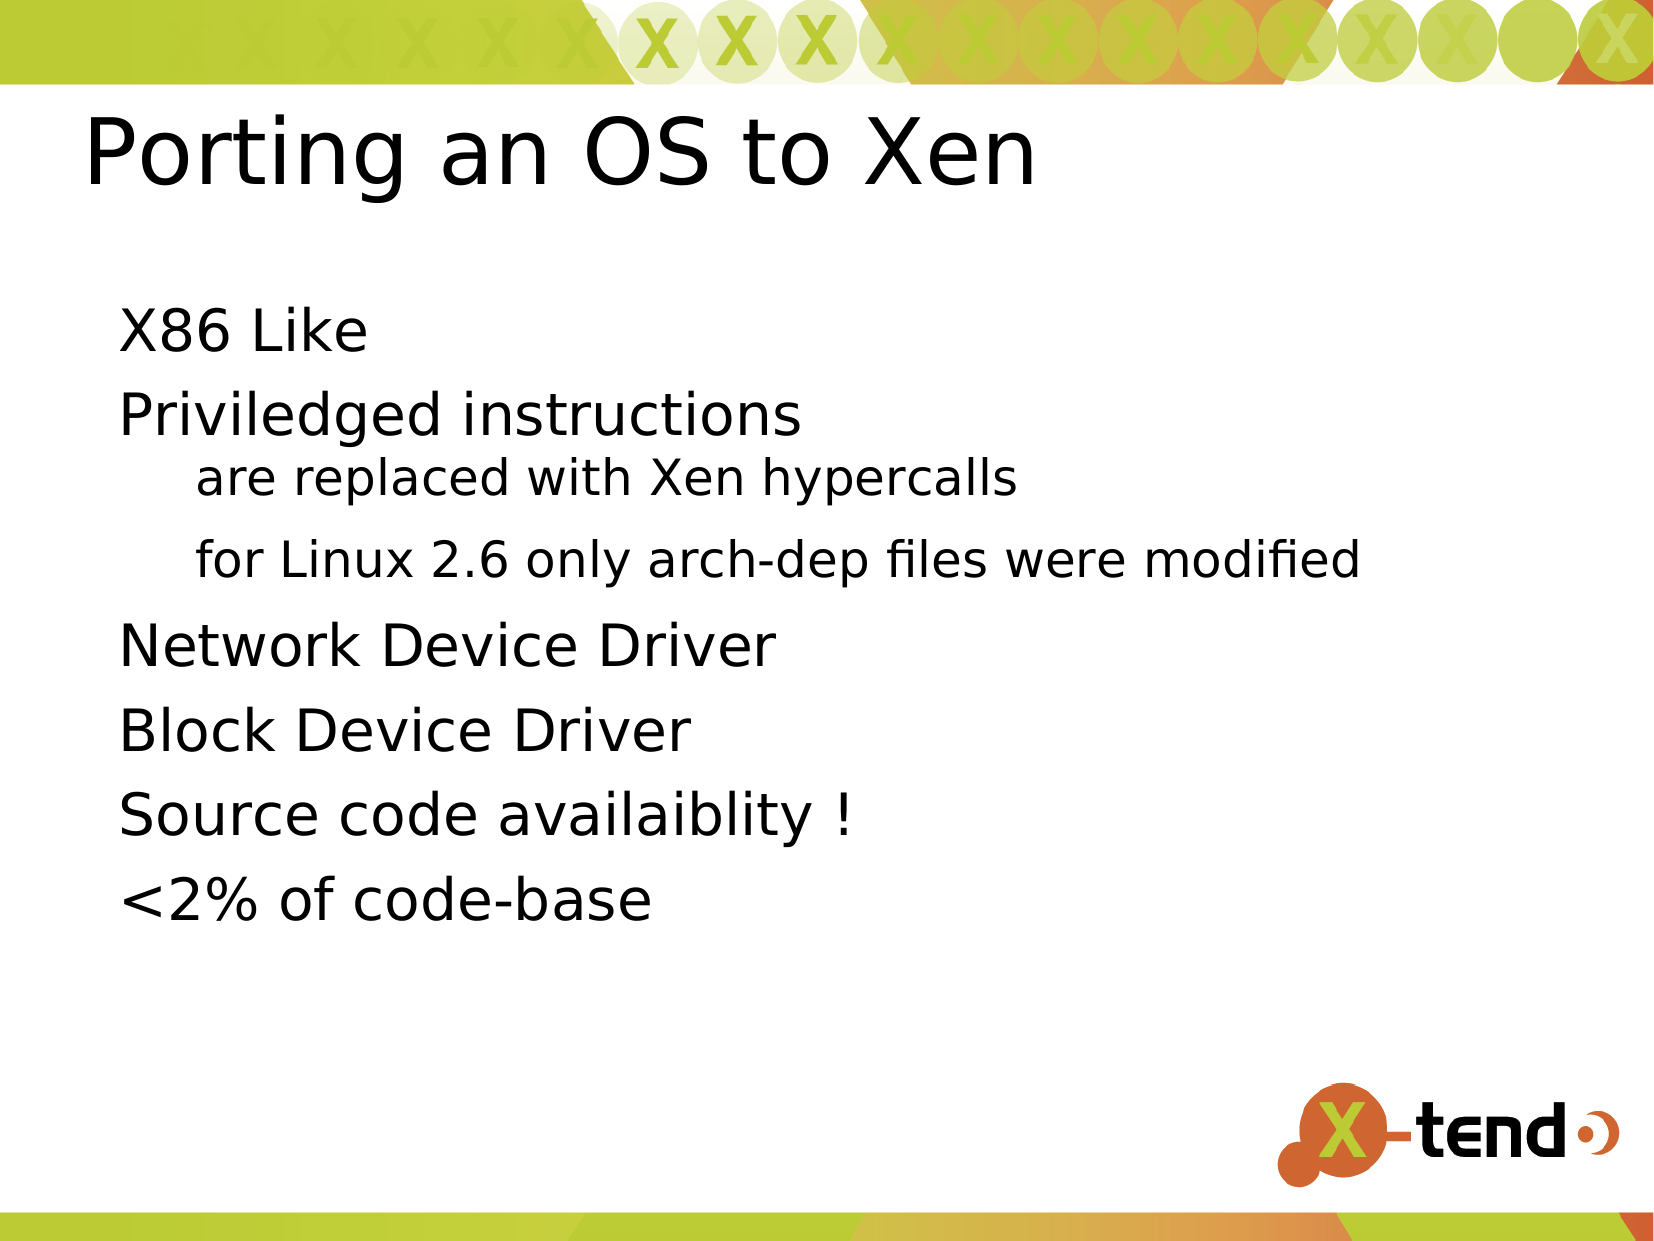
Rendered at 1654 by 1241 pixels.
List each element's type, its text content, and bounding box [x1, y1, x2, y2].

title Porting an OS to Xen [82, 57, 1571, 249]
picture [0, 0, 1654, 1241]
list X86 Like Priviledged instructions are replaced with Xen hypercalls for Linux 2.6 only arch-dep files were modified Network Device Driver Block Device Driver Source code availaiblity ! <2% of code-base [86, 289, 1626, 1226]
